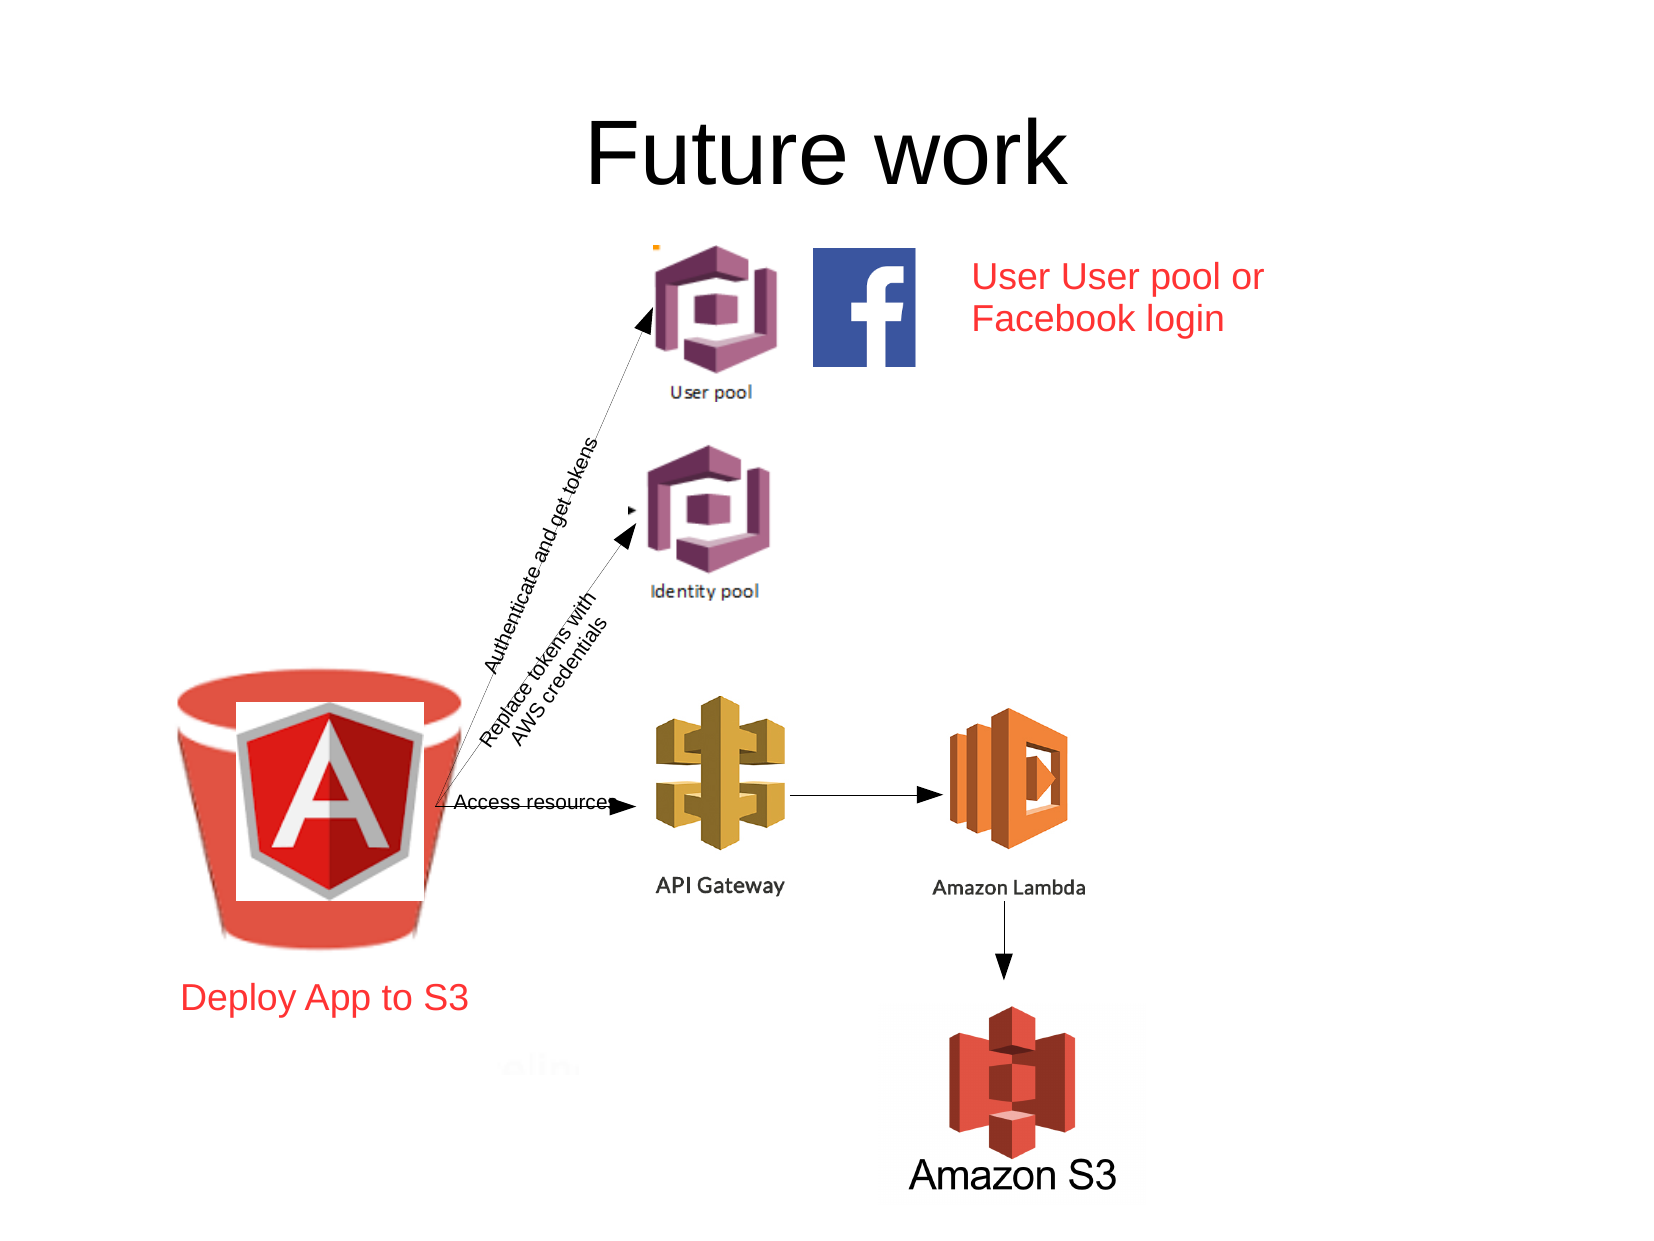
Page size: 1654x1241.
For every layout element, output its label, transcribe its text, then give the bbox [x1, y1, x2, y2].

picture [568, 617, 576, 624]
picture [510, 615, 517, 621]
picture [628, 436, 790, 612]
picture [61, 557, 579, 1075]
picture [558, 799, 564, 806]
title Future work [82, 49, 1571, 257]
picture [437, 617, 579, 806]
picture [653, 245, 780, 402]
picture [572, 612, 579, 618]
picture [483, 734, 489, 741]
picture [535, 666, 543, 674]
picture [500, 636, 508, 643]
picture [624, 696, 813, 902]
picture [803, 248, 922, 367]
picture [440, 557, 579, 798]
picture [878, 1003, 1146, 1205]
picture [907, 700, 1100, 902]
text_box Deploy App to S3 [165, 968, 567, 1099]
text_box User User pool or Facebook login [956, 248, 1359, 378]
